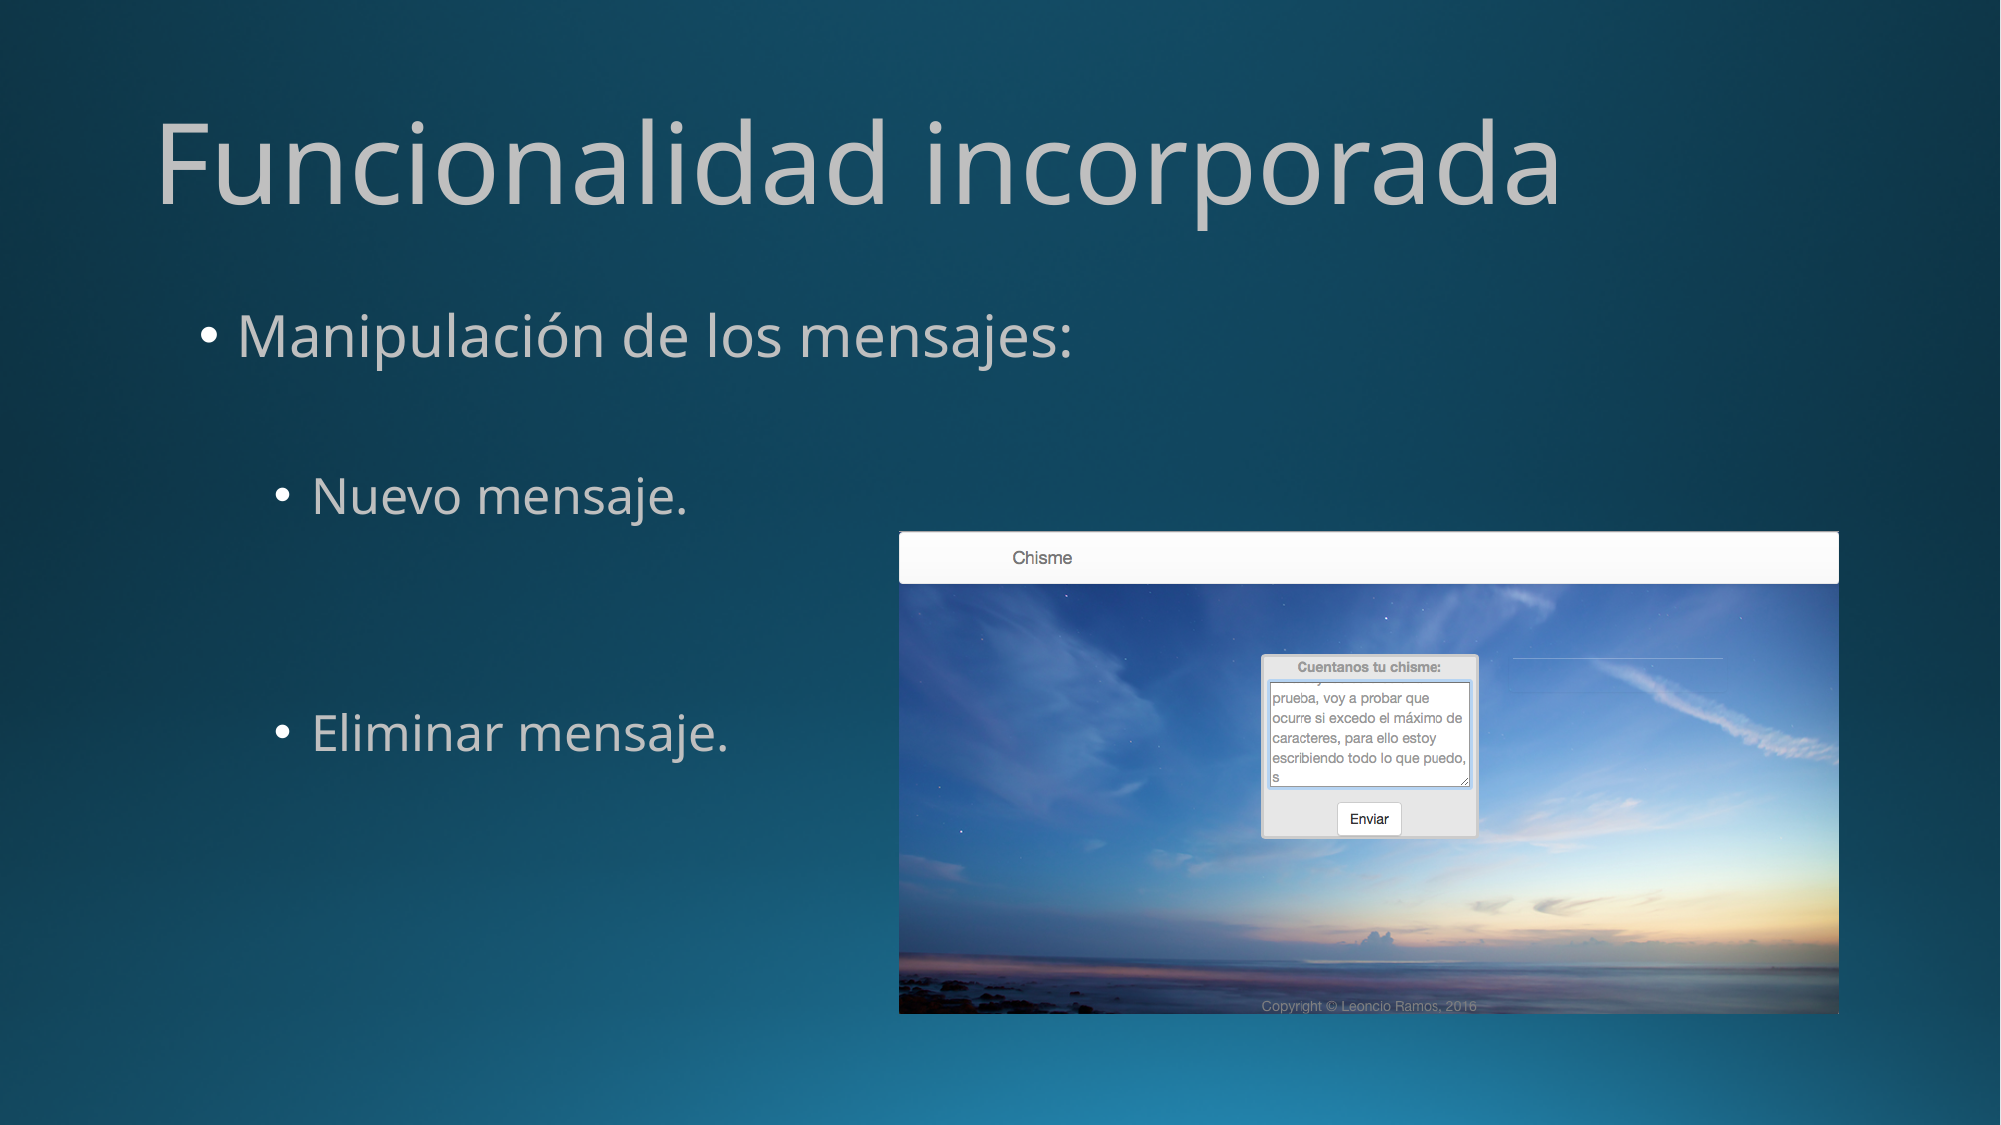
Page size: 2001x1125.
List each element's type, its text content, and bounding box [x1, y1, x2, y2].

title Funcionalidad incorporada [137, 59, 1863, 278]
picture [0, 0, 2001, 1125]
list Manipulación de los mensajes: Nuevo mensaje. Eliminar mensaje. [183, 299, 1863, 1014]
